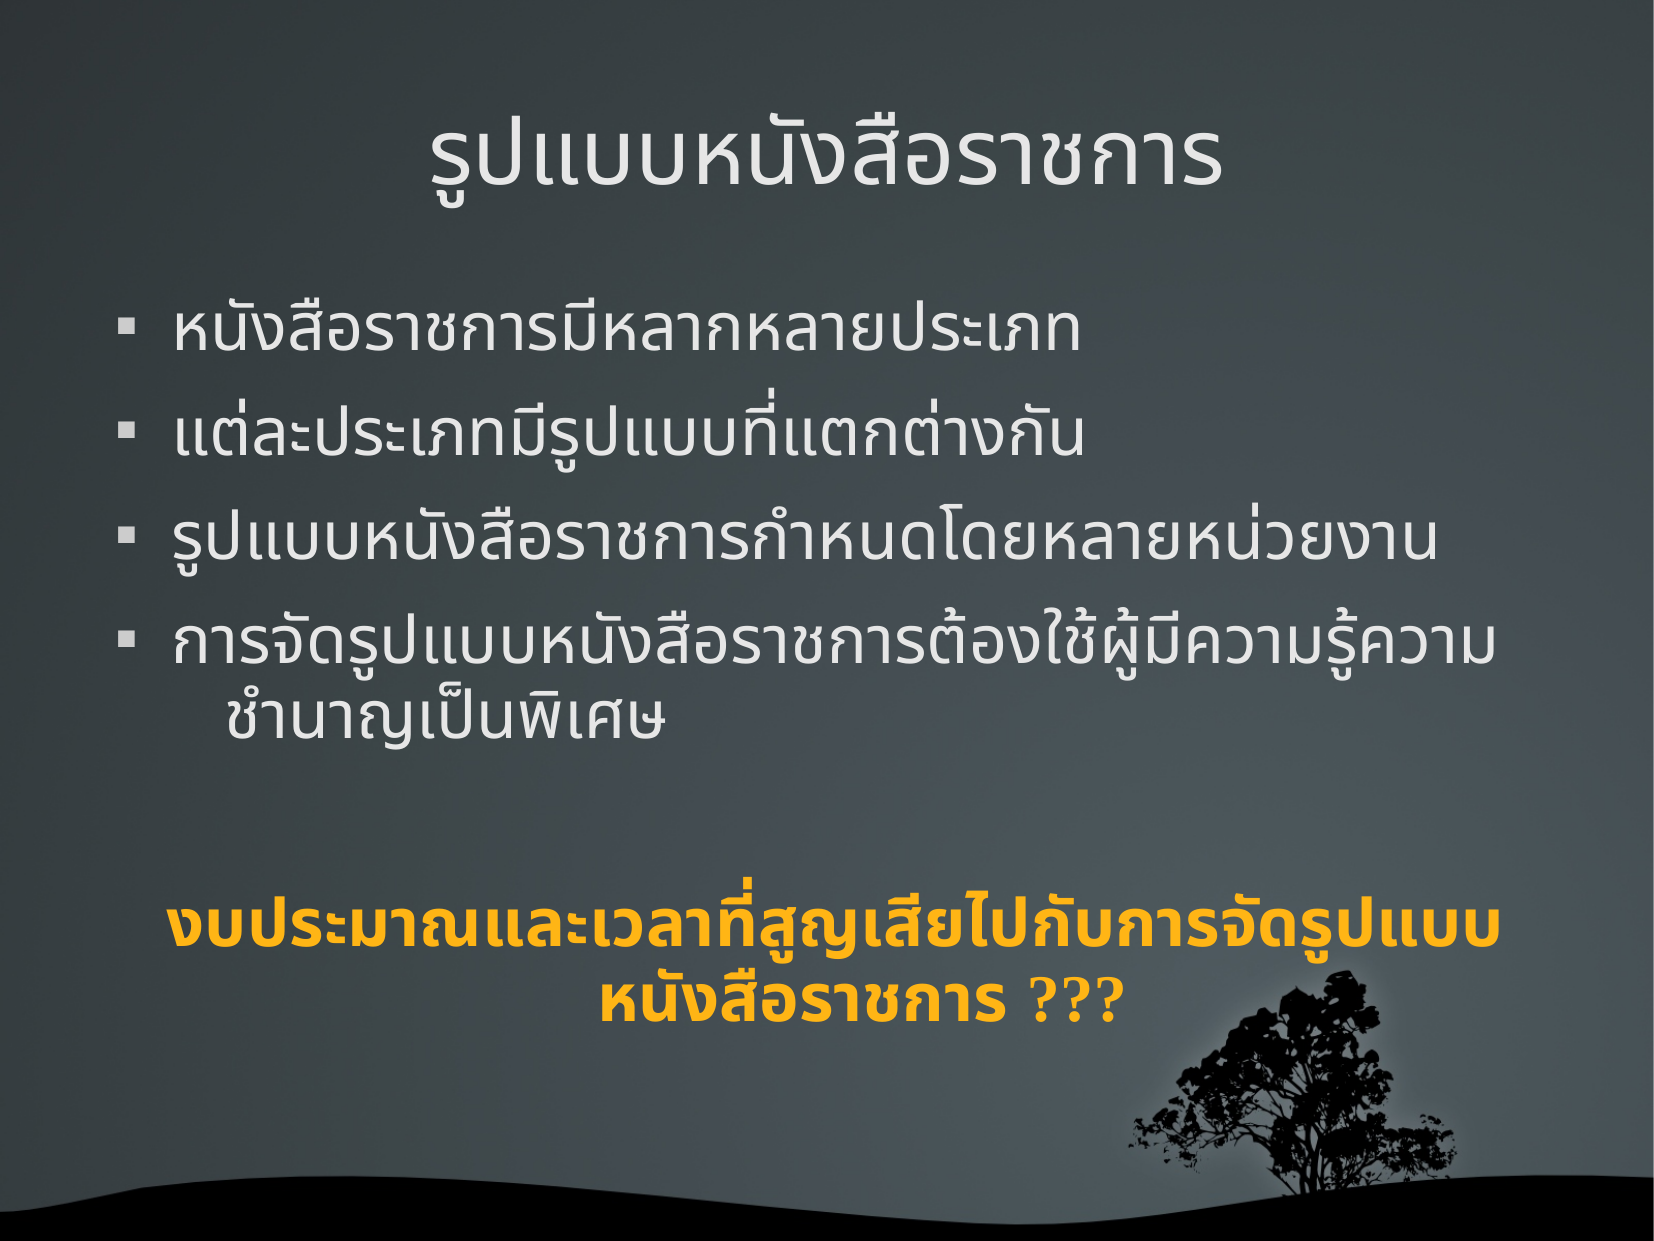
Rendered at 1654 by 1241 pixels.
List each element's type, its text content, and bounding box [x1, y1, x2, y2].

title รูปแบบหนังสือราชการ [82, 56, 1571, 250]
list หนังสือราชการมีหลากหลายประเภท แต่ละประเภทมีรูปแบบที่แตกต่างกัน รูปแบบหนังสือราชการกำหนดโดยหลายหน่วยงาน การจัดรูปแบบหนังสือราชการต้องใช้ผู้มีความรู้ความชำนาญเป็นพิเศษ งบประมาณและเวลาที่สูญเสียไปกับการจัดรูปแบบหนังสือราชการ ??? [82, 290, 1571, 1094]
picture [0, 0, 1654, 1241]
